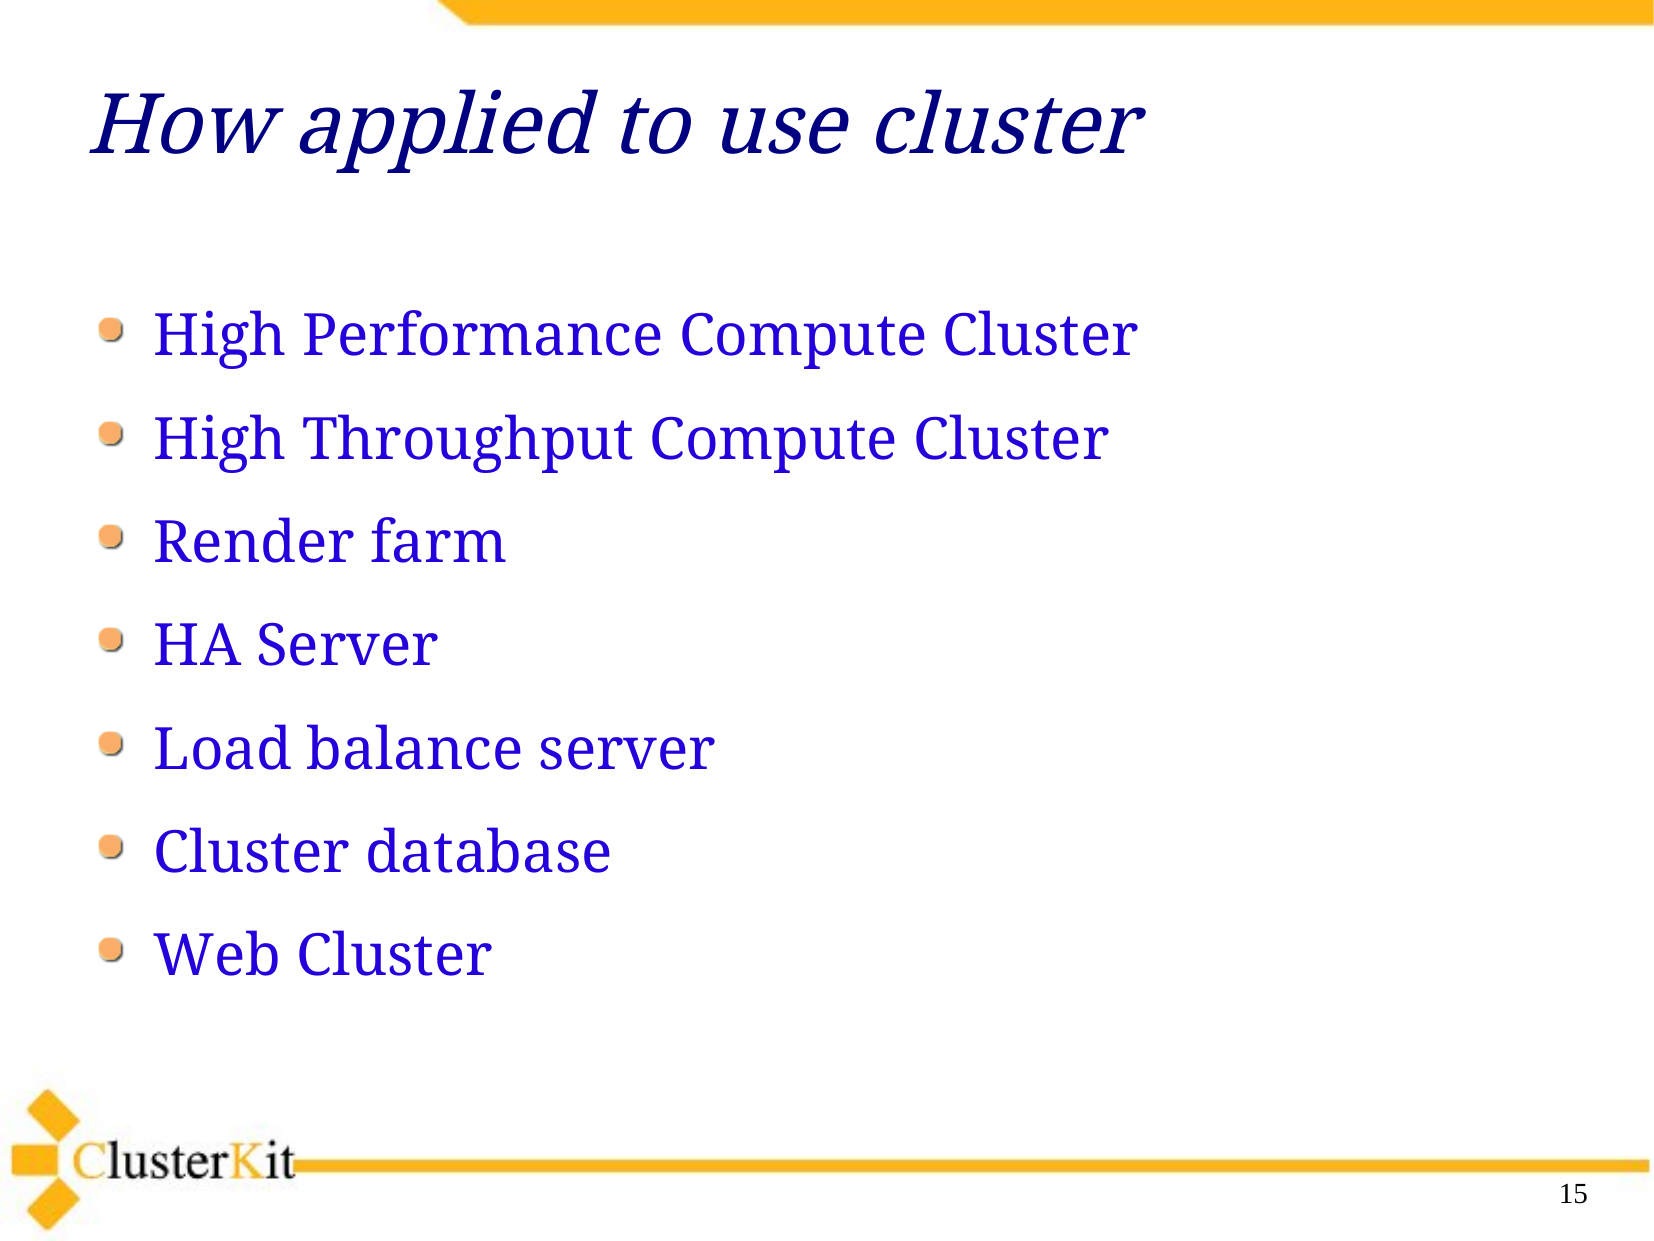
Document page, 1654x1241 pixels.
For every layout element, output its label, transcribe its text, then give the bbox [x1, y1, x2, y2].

picture [0, 0, 1654, 1241]
title How applied to use cluster [71, 20, 1560, 228]
list High Performance Compute Cluster High Throughput Compute Cluster Render farm HA Server Load balance server Cluster database Web Cluster [82, 289, 1571, 1108]
